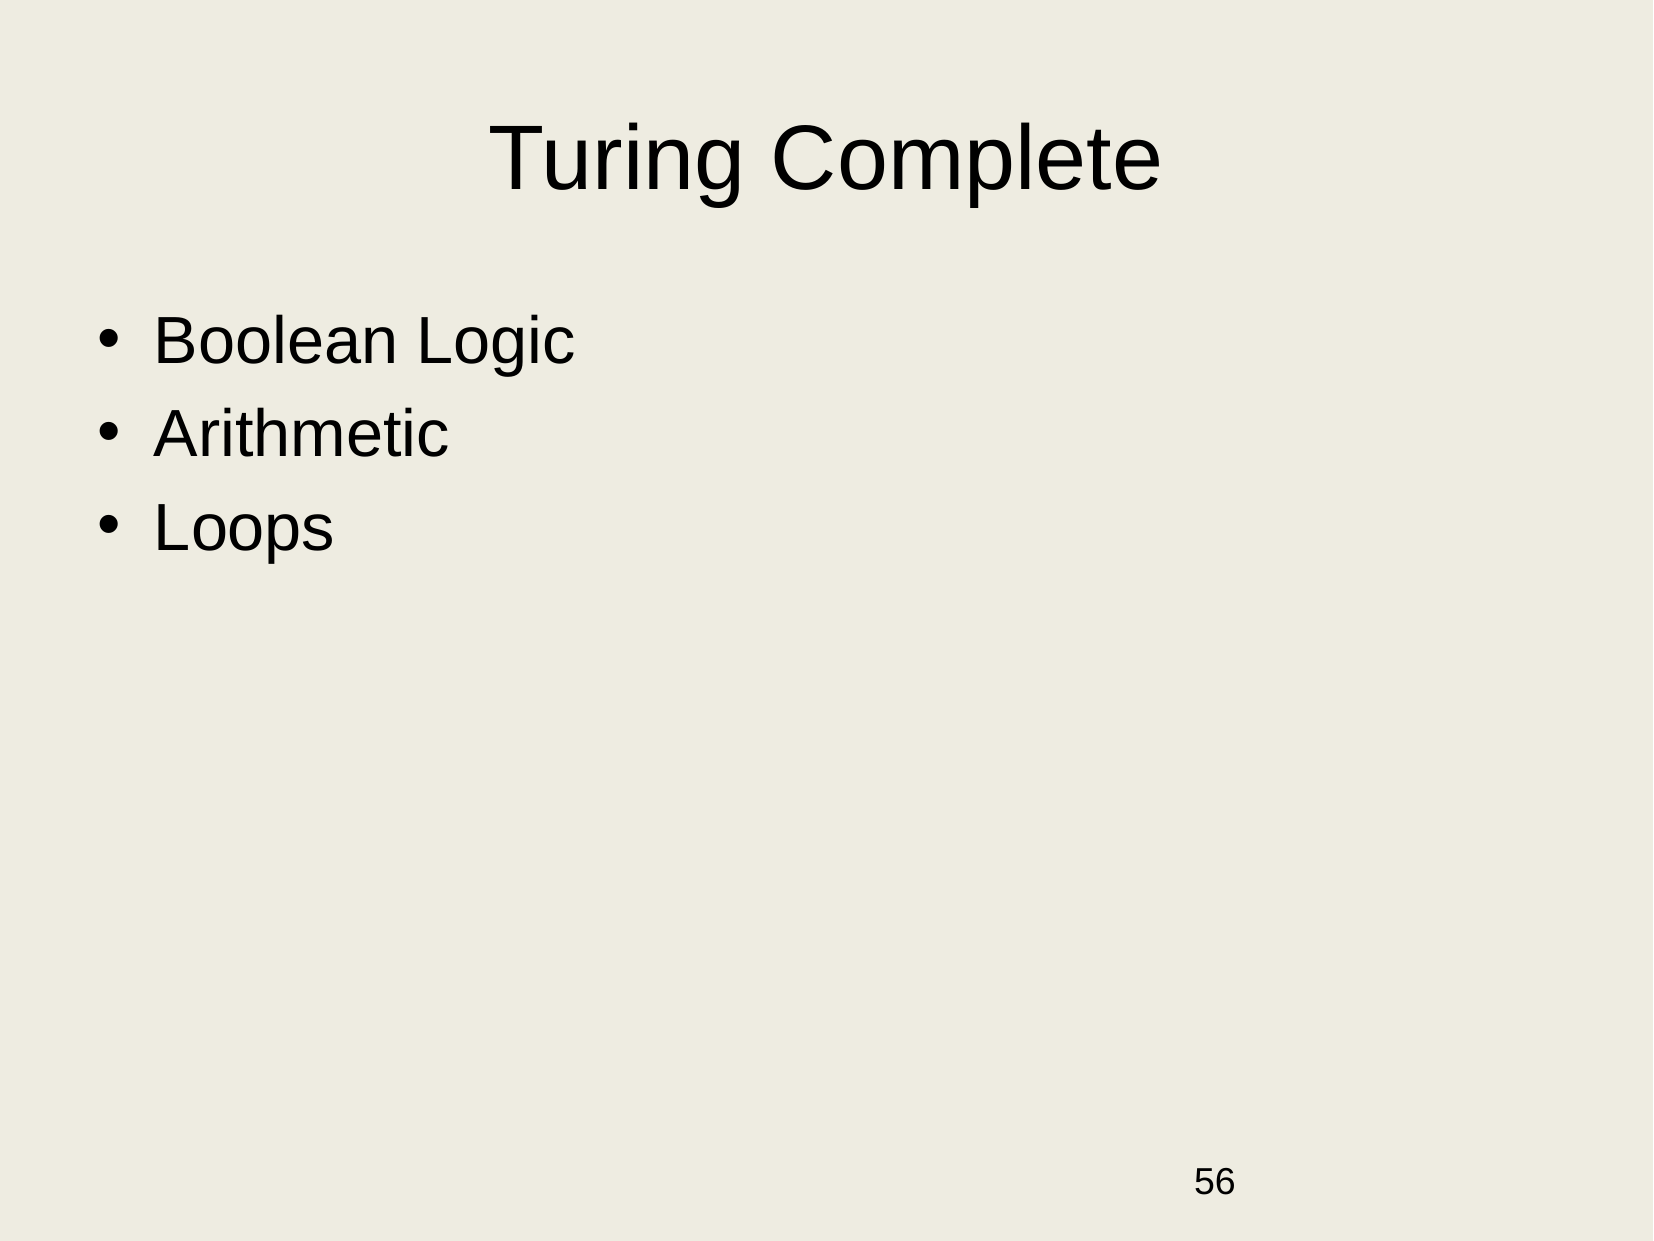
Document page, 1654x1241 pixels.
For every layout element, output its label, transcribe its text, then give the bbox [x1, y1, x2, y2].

title Turing Complete [82, 49, 1571, 257]
slide_number <number> [1179, 1149, 1565, 1216]
list Boolean Logic Arithmetic Loops [82, 289, 1571, 1109]
